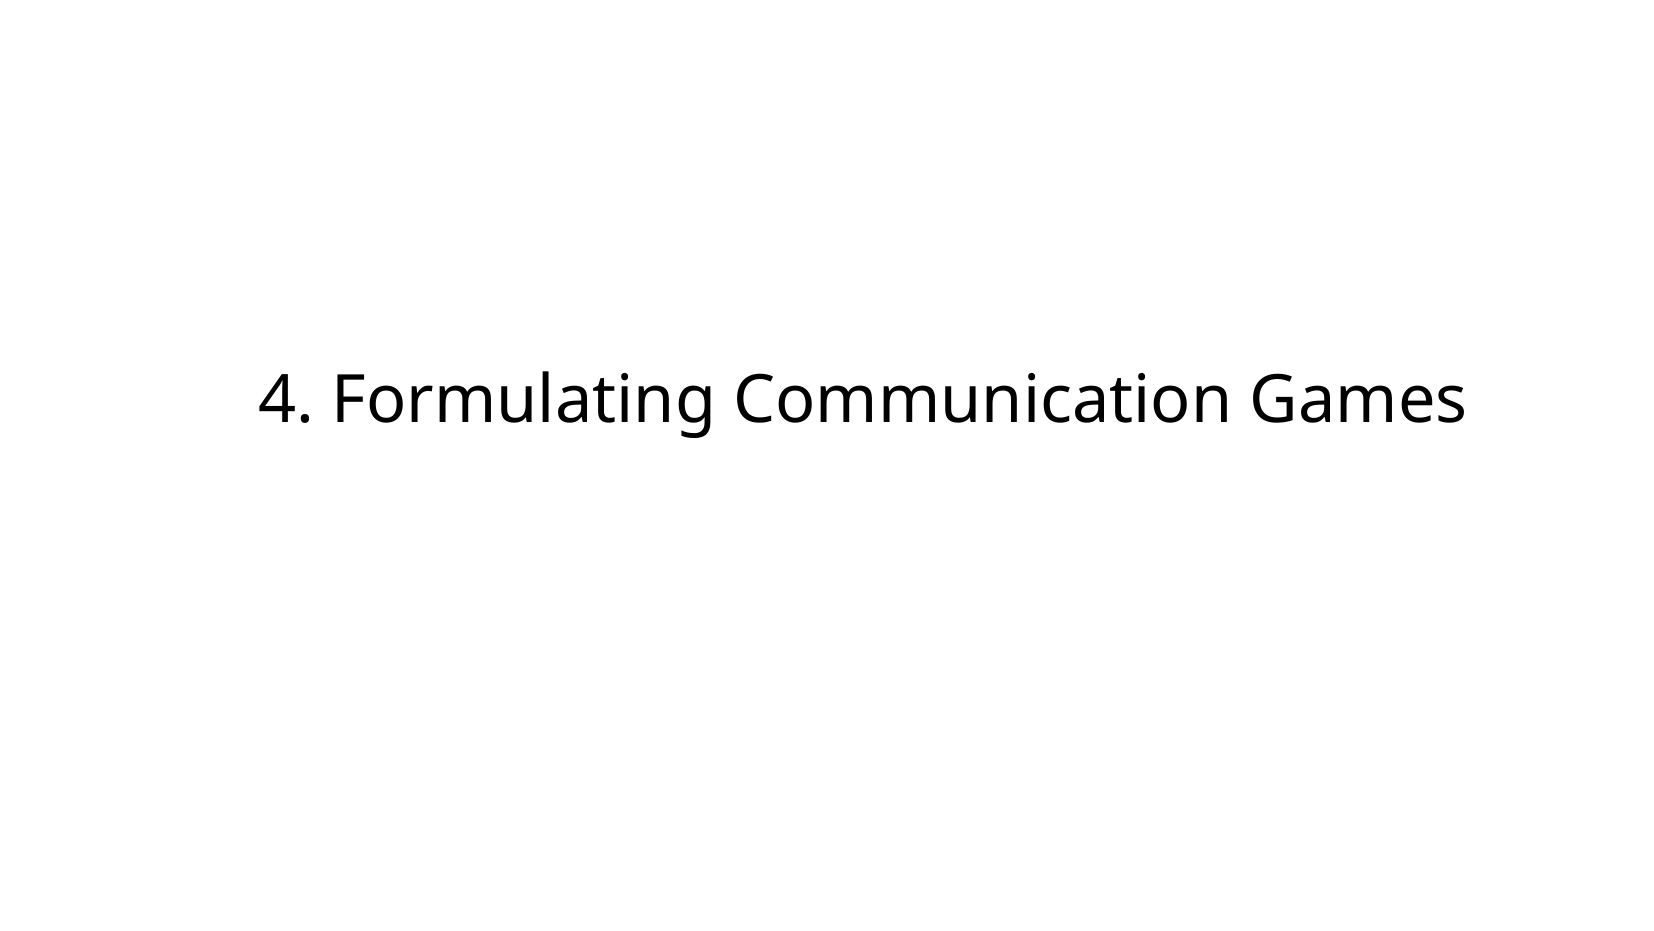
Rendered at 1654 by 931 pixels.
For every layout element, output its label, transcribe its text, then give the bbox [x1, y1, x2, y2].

subtitle 4. Formulating Communication Games [82, 37, 1571, 757]
